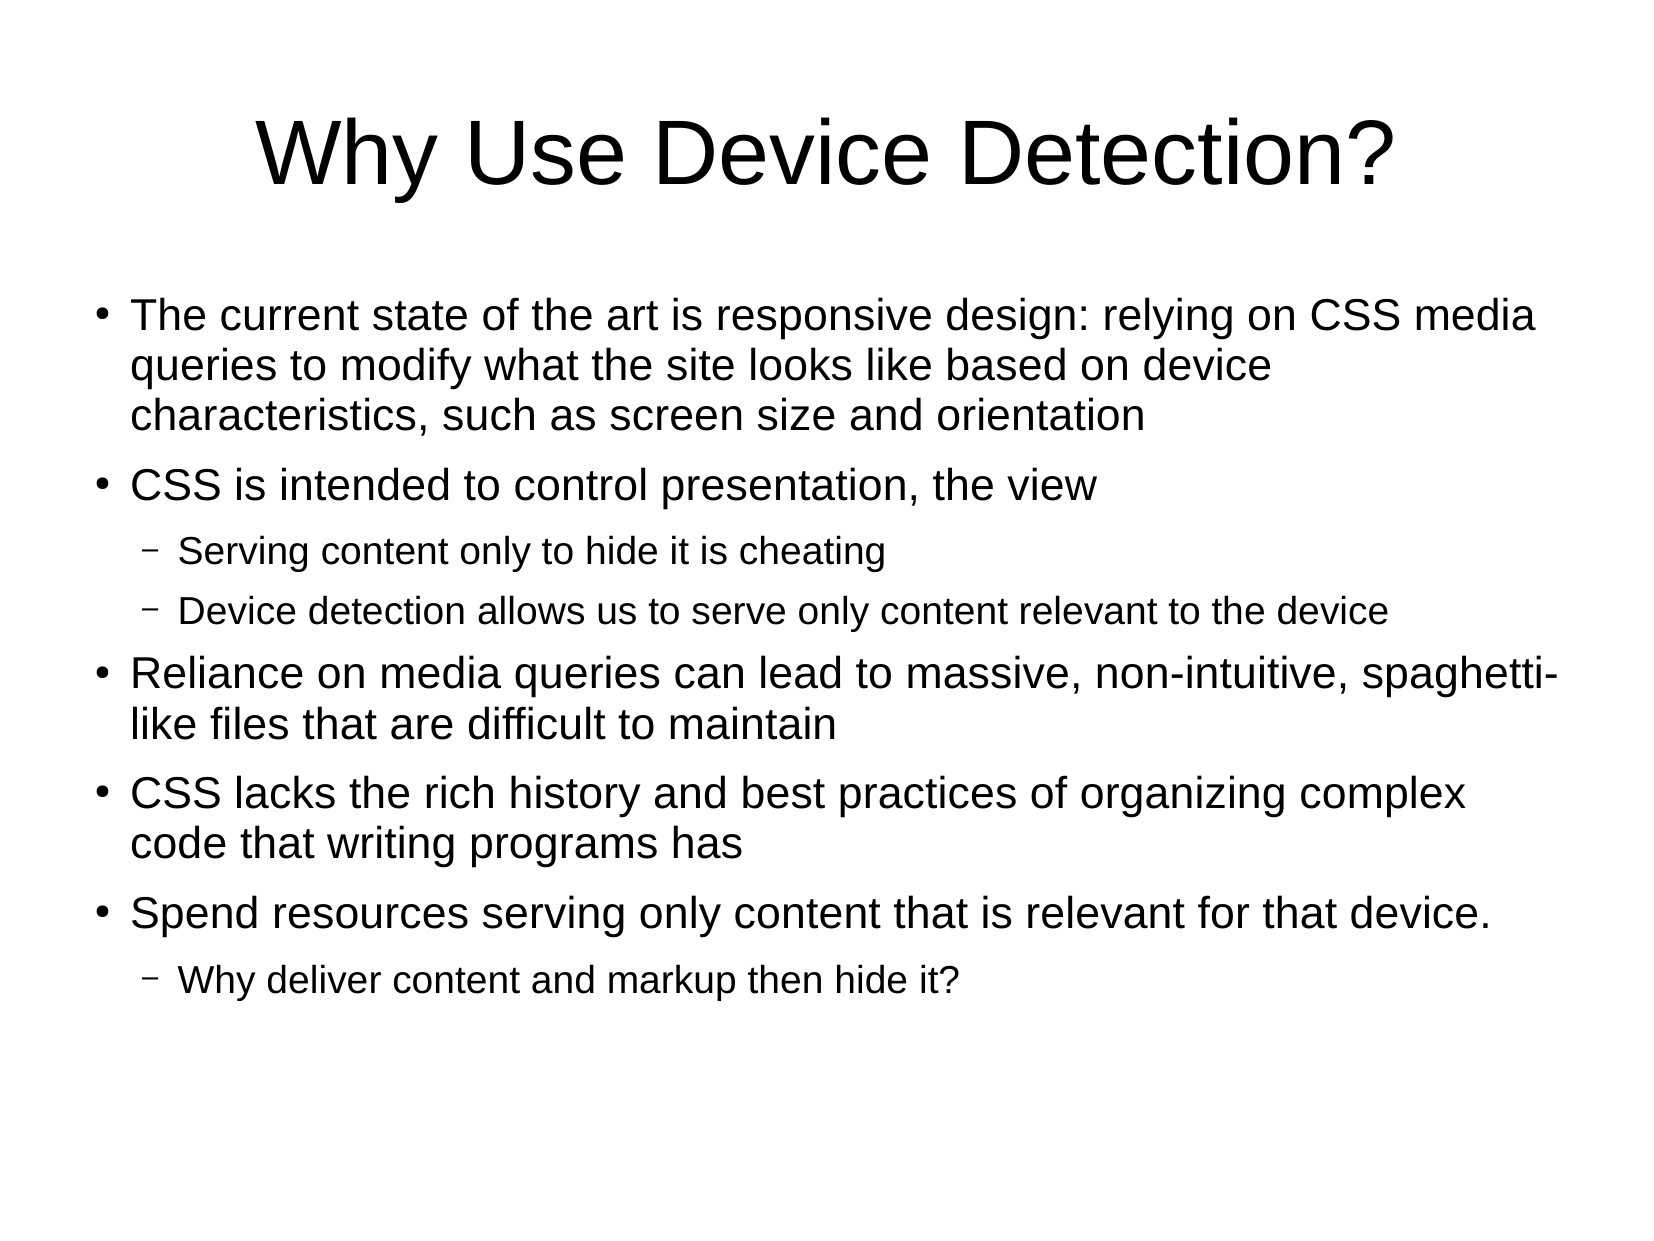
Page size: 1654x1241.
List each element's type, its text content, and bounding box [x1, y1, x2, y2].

list The current state of the art is responsive design: relying on CSS media queries to modify what the site looks like based on device characteristics, such as screen size and orientation CSS is intended to control presentation, the view Serving content only to hide it is cheating Device detection allows us to serve only content relevant to the device Reliance on media queries can lead to massive, non-intuitive, spaghetti-like files that are difficult to maintain CSS lacks the rich history and best practices of organizing complex code that writing programs has Spend resources serving only content that is relevant for that device. Why deliver content and markup then hide it? [82, 290, 1571, 1010]
title Why Use Device Detection? [82, 49, 1571, 257]
